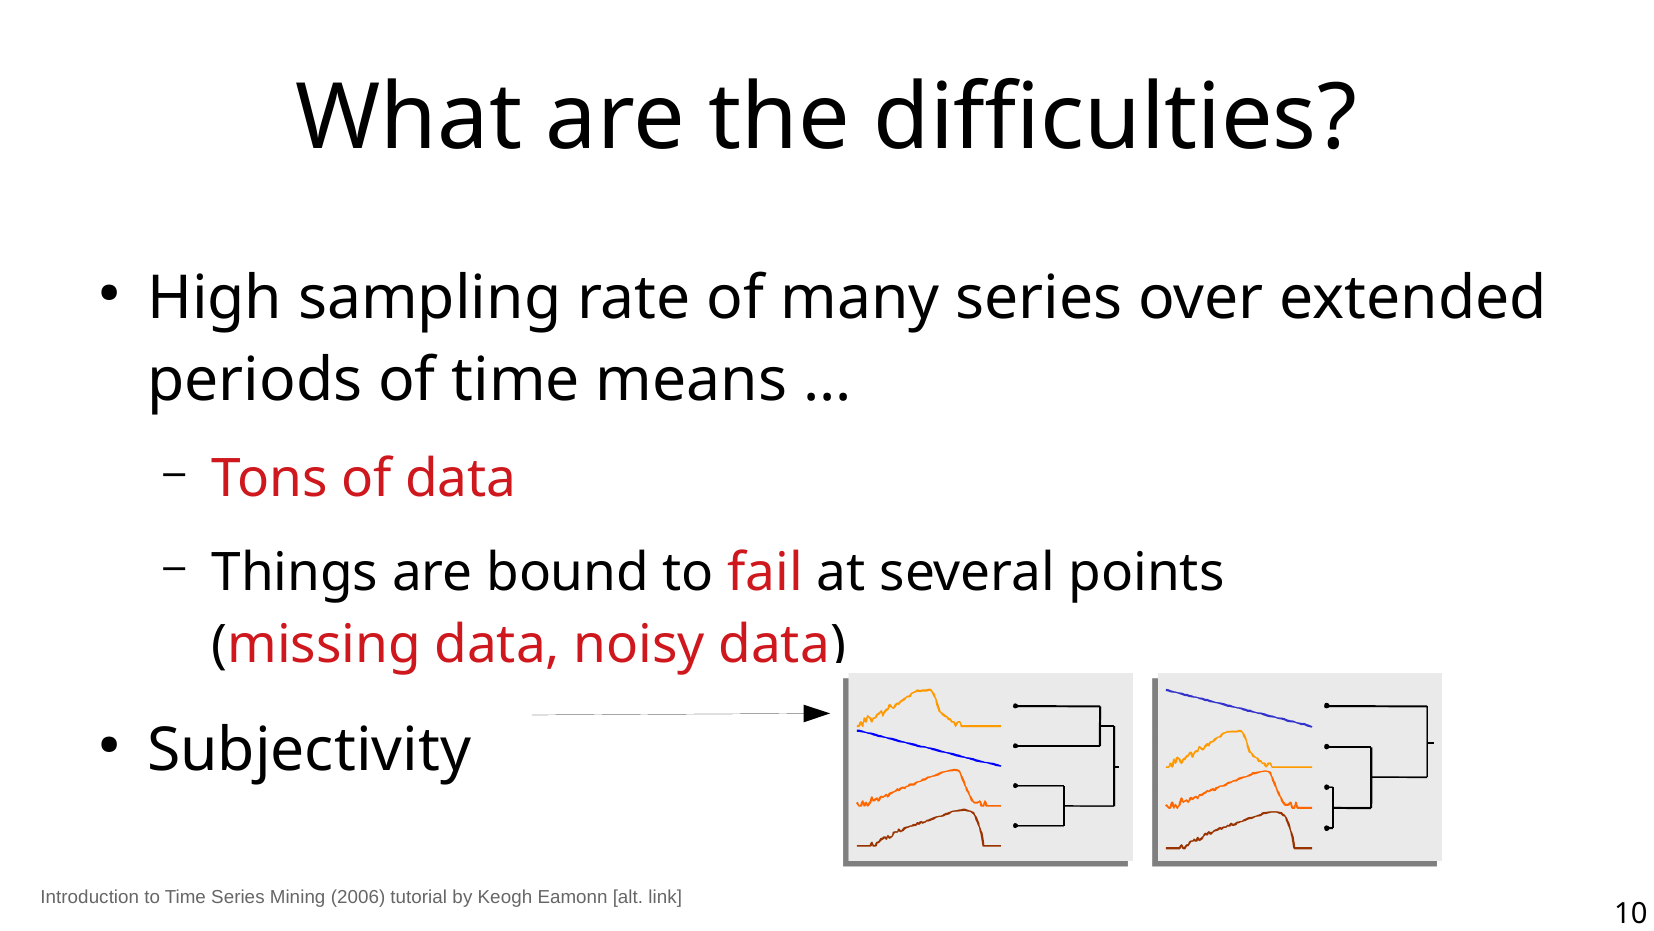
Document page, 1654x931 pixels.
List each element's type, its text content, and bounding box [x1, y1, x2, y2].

text_box Introduction to Time Series Mining (2006) tutorial by Keogh Eamonn [alt. link] [25, 879, 709, 916]
list High sampling rate of many series over extended periods of time means ... Tons of data Things are bound to fail at several points (missing data, noisy data) Subjectivity [82, 253, 1571, 793]
title What are the difficulties? [82, 1, 1571, 226]
picture [829, 663, 1451, 871]
